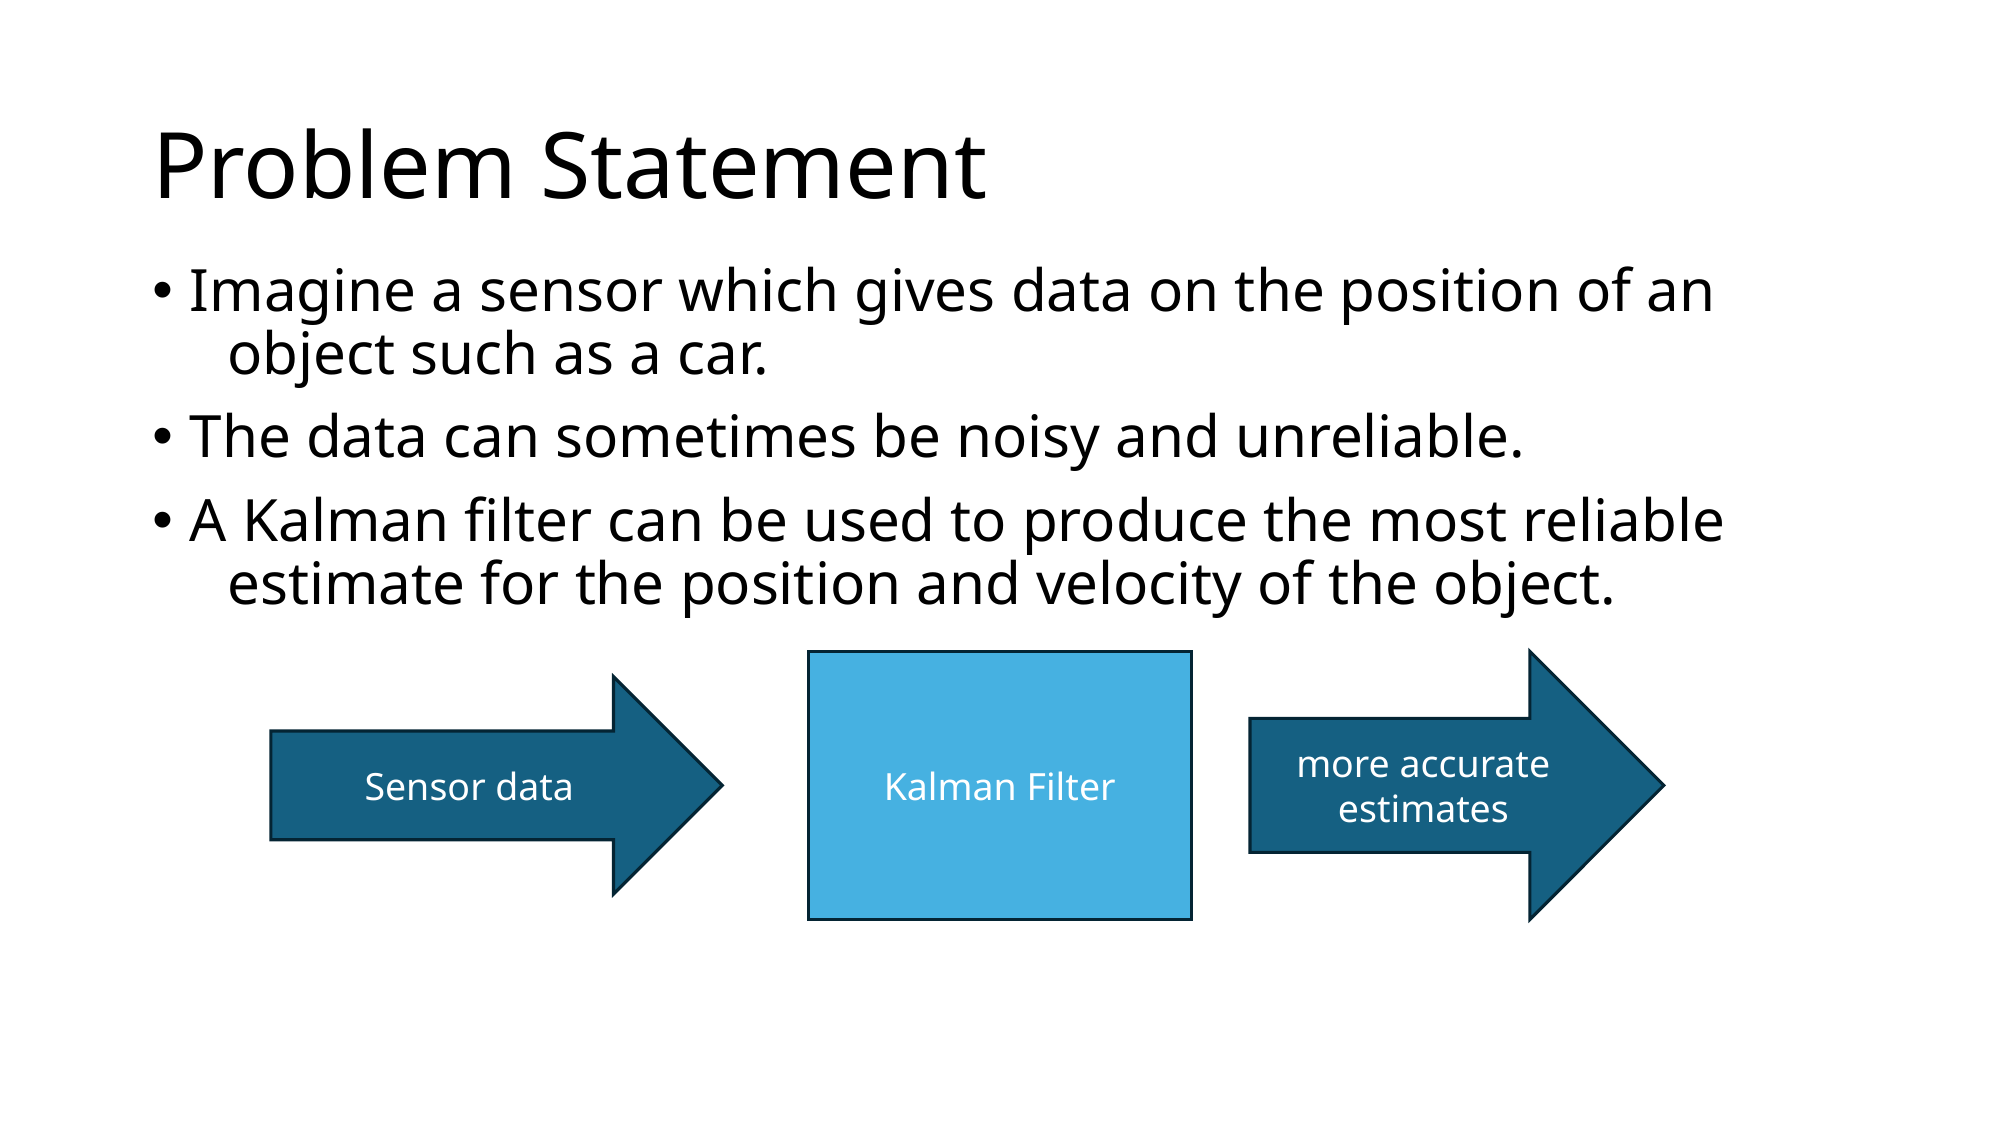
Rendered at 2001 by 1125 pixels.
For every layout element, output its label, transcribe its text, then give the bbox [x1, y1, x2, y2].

text_box more accurate estimates [1249, 651, 1664, 920]
text_box Sensor data [270, 676, 723, 895]
text_box Kalman Filter [809, 651, 1191, 919]
title Problem Statement [137, 59, 1863, 253]
list Imagine a sensor which gives data on the position of an object such as a car. The data can sometimes be noisy and unreliable. A Kalman filter can be used to produce the most reliable estimate for the position and velocity of the object. [137, 253, 1863, 968]
